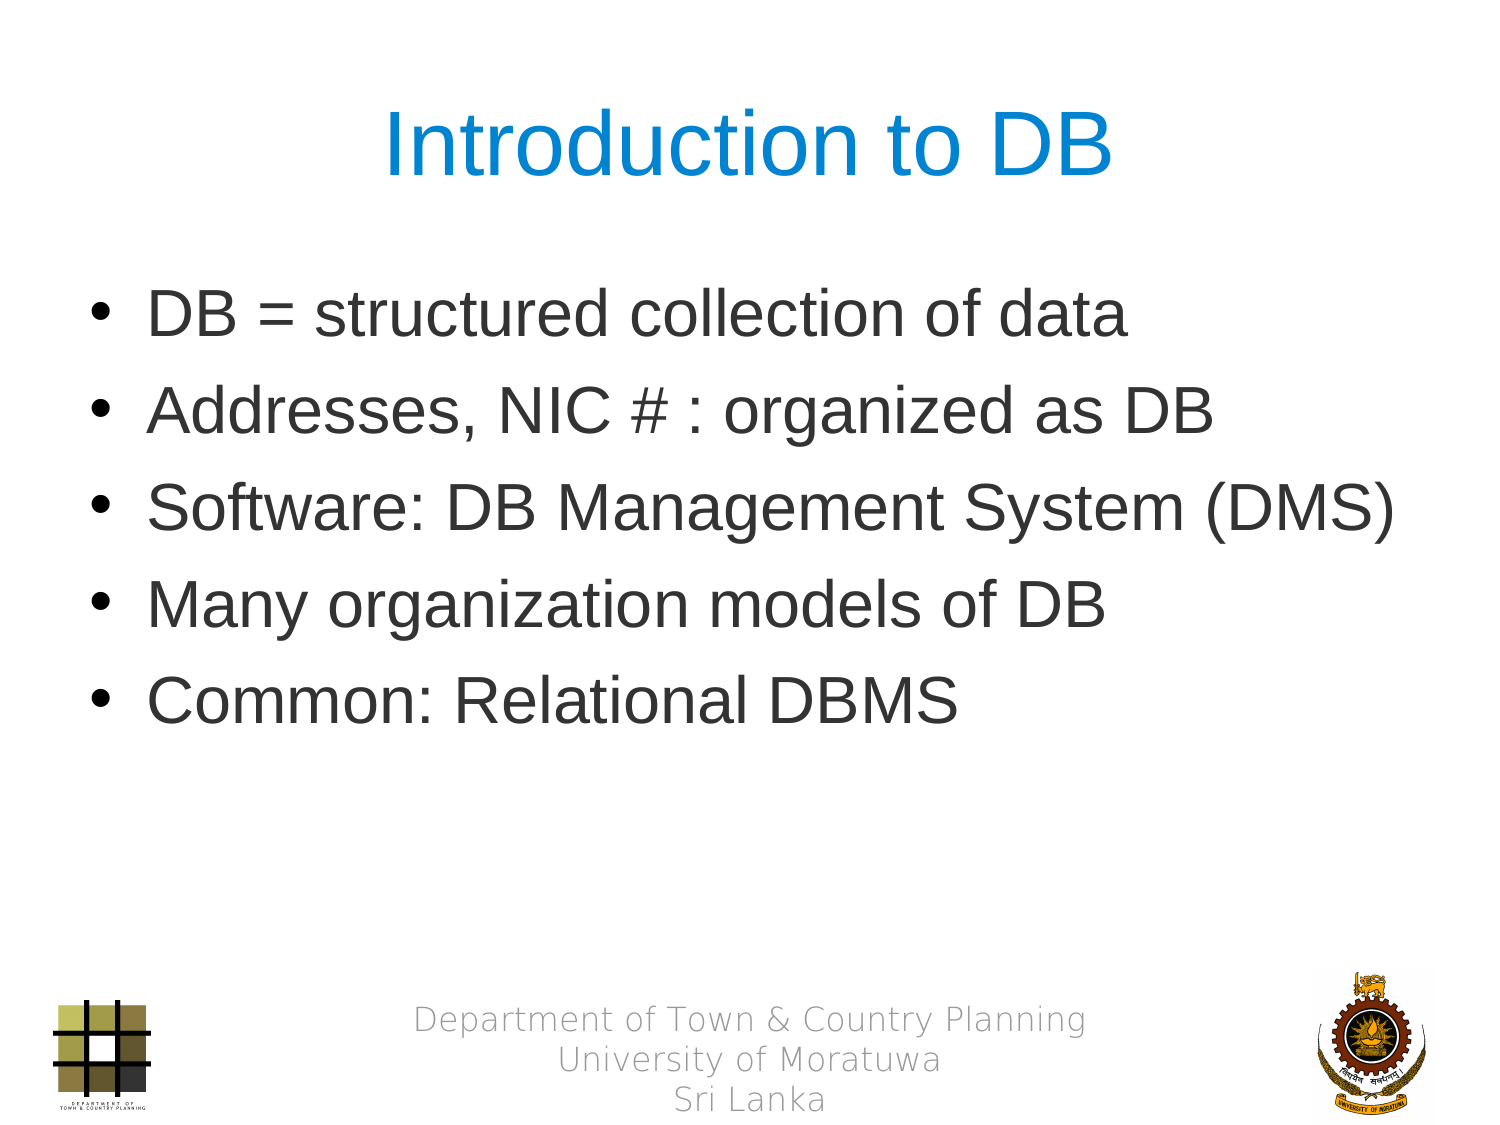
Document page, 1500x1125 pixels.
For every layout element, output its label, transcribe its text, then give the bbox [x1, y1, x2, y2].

title Introduction to DB [75, 45, 1426, 233]
list DB = structured collection of data Addresses, NIC # : organized as DB Software: DB Management System (DMS) Many organization models of DB Common: Relational DBMS [75, 262, 1426, 915]
picture [1312, 966, 1435, 1125]
picture [53, 1000, 151, 1110]
